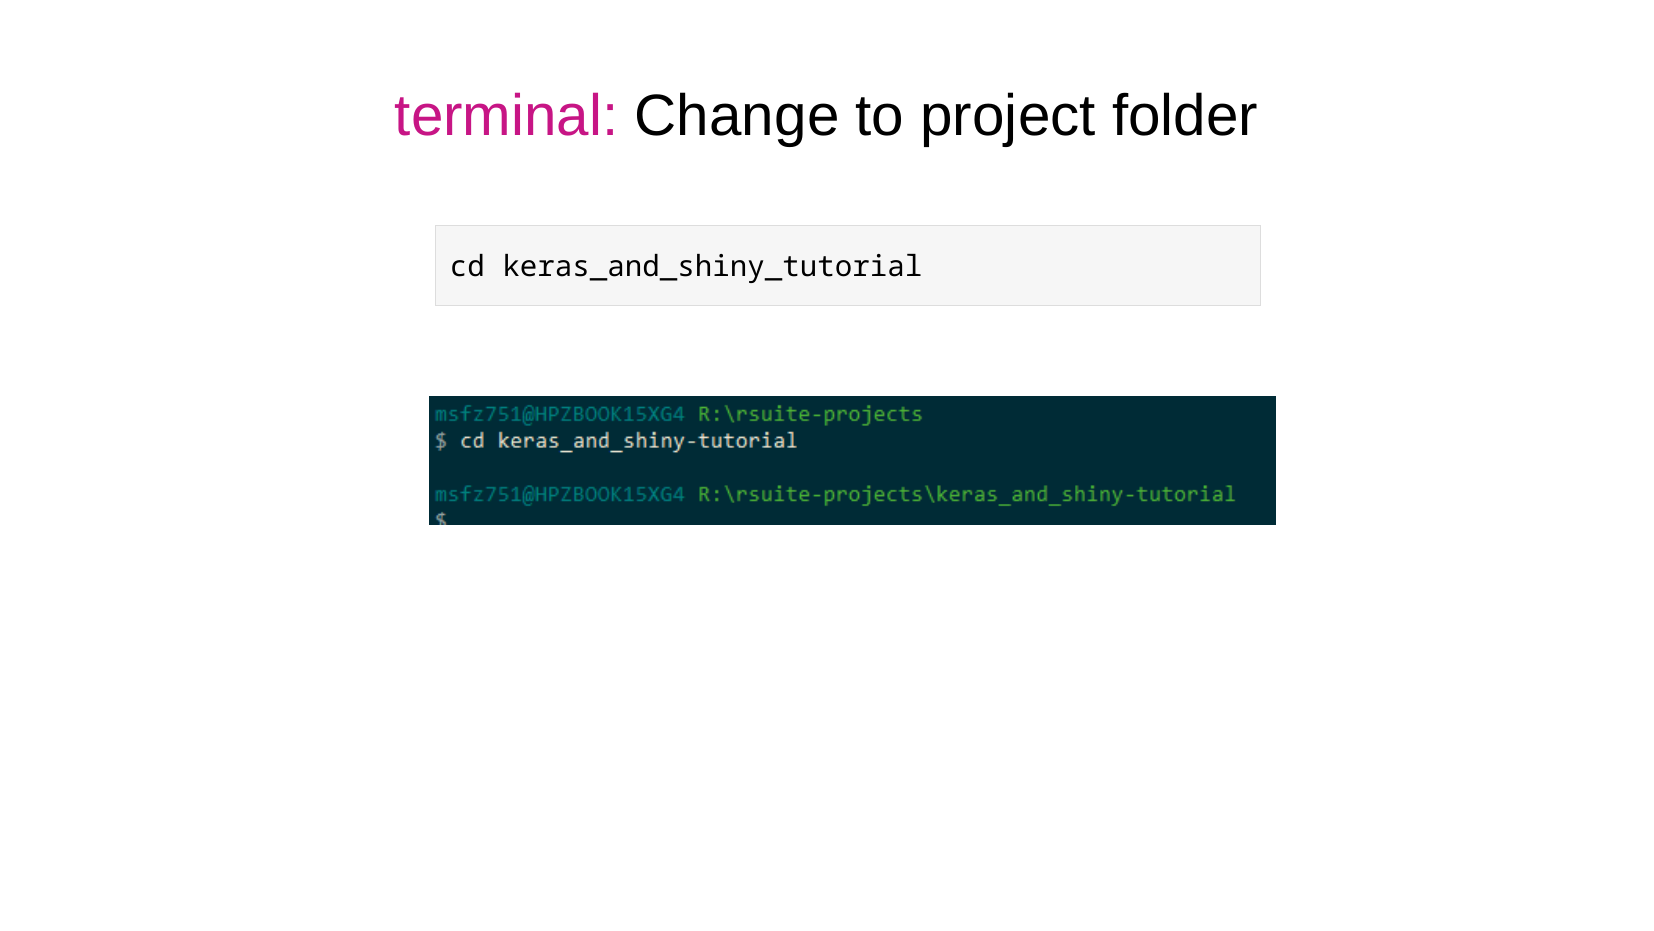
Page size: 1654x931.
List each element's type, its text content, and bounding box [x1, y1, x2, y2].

picture [650, 432, 658, 447]
picture [498, 432, 510, 447]
picture [699, 434, 709, 447]
picture [862, 405, 871, 425]
picture [1037, 486, 1047, 501]
picture [563, 416, 571, 421]
picture [700, 487, 710, 501]
picture [762, 410, 771, 421]
picture [436, 432, 446, 450]
picture [679, 487, 685, 501]
picture [750, 410, 759, 421]
picture [442, 490, 447, 501]
picture [1201, 486, 1210, 501]
text_box cd keras_and_shiny_tutorial [435, 225, 1261, 306]
picture [1213, 490, 1222, 501]
picture [711, 437, 721, 447]
picture [938, 486, 948, 501]
picture [679, 407, 684, 420]
picture [1112, 490, 1122, 506]
picture [1076, 486, 1084, 501]
picture [925, 486, 934, 502]
picture [574, 407, 581, 421]
picture [599, 432, 609, 447]
picture [1174, 490, 1198, 501]
picture [763, 432, 771, 447]
picture [1137, 487, 1147, 501]
picture [1162, 487, 1172, 501]
picture [511, 437, 522, 447]
picture [963, 490, 973, 501]
picture [737, 490, 747, 501]
picture [774, 437, 784, 447]
picture [899, 487, 909, 501]
picture [525, 437, 535, 447]
picture [573, 437, 583, 447]
picture [574, 487, 582, 501]
picture [786, 407, 796, 421]
picture [1088, 486, 1097, 501]
picture [461, 437, 471, 447]
picture [737, 437, 760, 447]
picture [514, 407, 520, 421]
picture [724, 434, 734, 447]
picture [666, 413, 671, 421]
picture [513, 487, 520, 501]
picture [639, 487, 646, 494]
picture [888, 490, 896, 501]
picture [639, 407, 646, 414]
picture [975, 490, 984, 501]
picture [550, 437, 558, 447]
picture [1101, 490, 1110, 501]
picture [825, 410, 835, 425]
picture [613, 407, 618, 421]
picture [1025, 490, 1034, 501]
picture [465, 410, 470, 420]
picture [700, 407, 709, 421]
picture [625, 432, 646, 447]
picture [838, 490, 860, 501]
picture [1226, 486, 1235, 501]
picture [725, 486, 734, 502]
picture [899, 407, 909, 421]
picture [436, 512, 447, 526]
picture [442, 410, 447, 420]
picture [586, 437, 596, 447]
picture [1151, 490, 1160, 501]
picture [874, 490, 885, 501]
picture [451, 415, 458, 421]
picture [913, 490, 922, 501]
picture [750, 490, 759, 501]
picture [775, 405, 784, 421]
picture [613, 487, 618, 501]
picture [775, 486, 784, 501]
picture [501, 407, 508, 414]
picture [473, 432, 483, 447]
picture [762, 490, 771, 501]
picture [838, 410, 860, 421]
title terminal: Change to project folder [82, 37, 1571, 193]
picture [788, 432, 796, 447]
picture [450, 496, 458, 501]
picture [673, 437, 685, 452]
picture [462, 490, 471, 501]
picture [949, 490, 960, 501]
picture [913, 410, 922, 421]
picture [549, 407, 557, 420]
picture [799, 490, 810, 501]
picture [549, 487, 557, 501]
picture [874, 410, 885, 421]
picture [661, 437, 671, 447]
picture [524, 498, 534, 506]
picture [863, 486, 871, 506]
picture [536, 437, 546, 447]
picture [825, 490, 835, 506]
picture [1013, 490, 1022, 501]
picture [786, 487, 796, 501]
picture [888, 410, 896, 421]
picture [737, 410, 747, 421]
picture [799, 410, 810, 421]
picture [1063, 490, 1072, 501]
picture [501, 487, 508, 494]
picture [437, 410, 442, 420]
picture [534, 407, 542, 420]
picture [534, 487, 538, 501]
picture [988, 490, 997, 501]
picture [725, 405, 734, 422]
